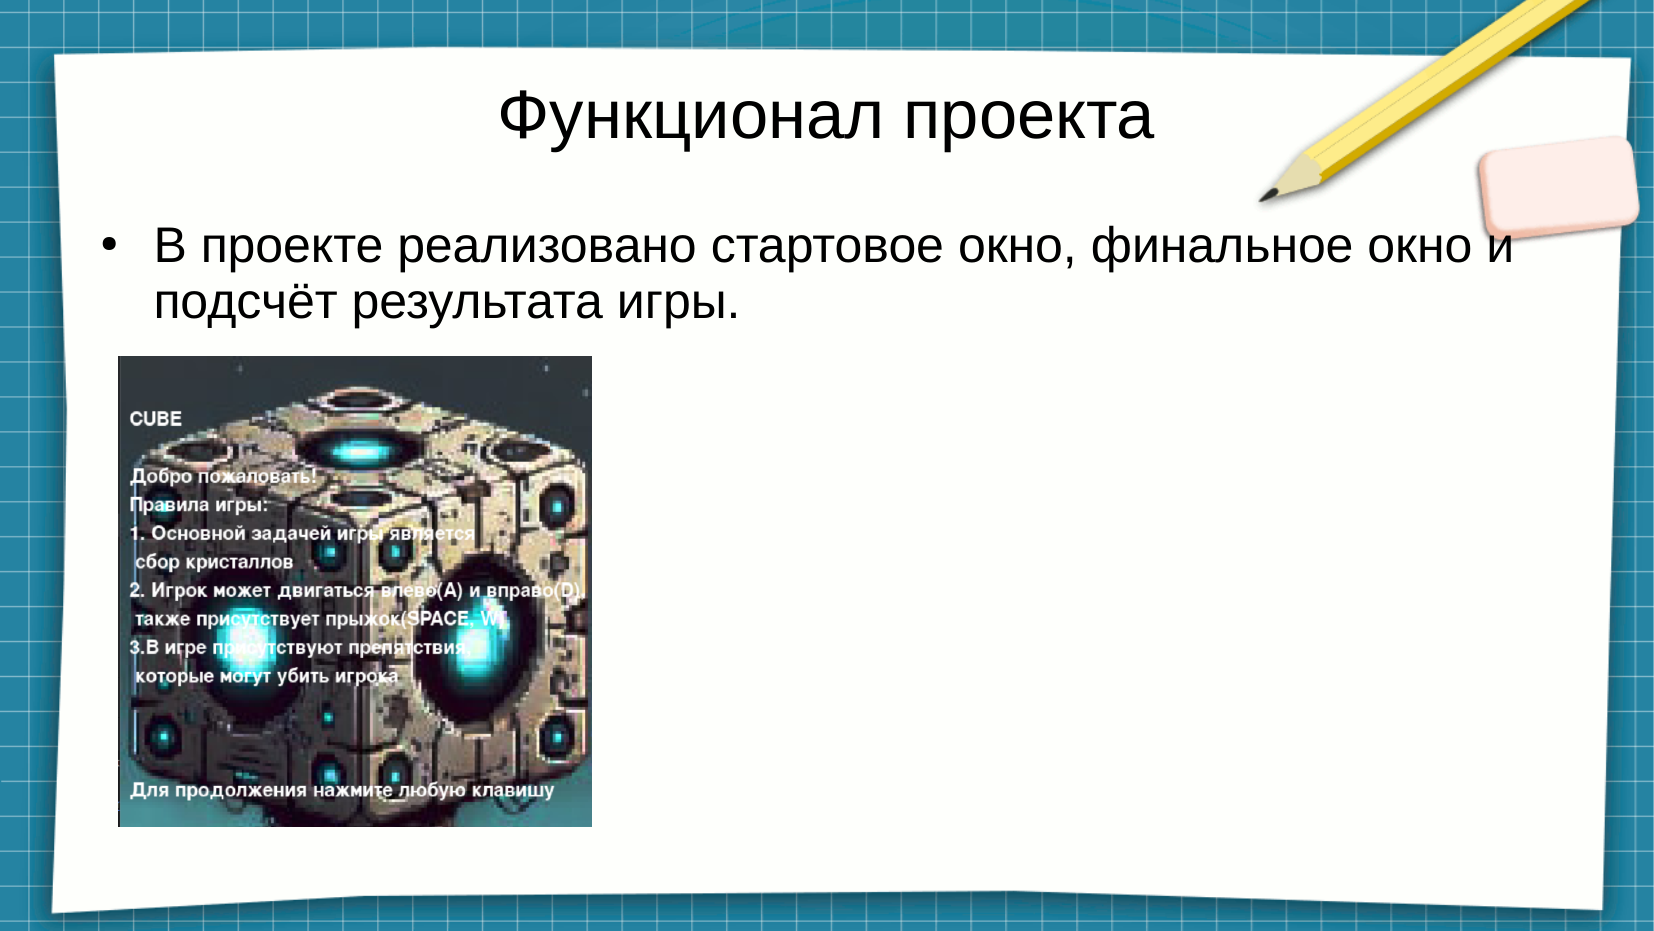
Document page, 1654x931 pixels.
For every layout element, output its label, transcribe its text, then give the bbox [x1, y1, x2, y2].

picture [0, 0, 1654, 931]
list В проекте реализовано стартовое окно, финальное окно и подсчёт результата игры. [82, 217, 1571, 758]
title Функционал проекта [82, 37, 1571, 193]
